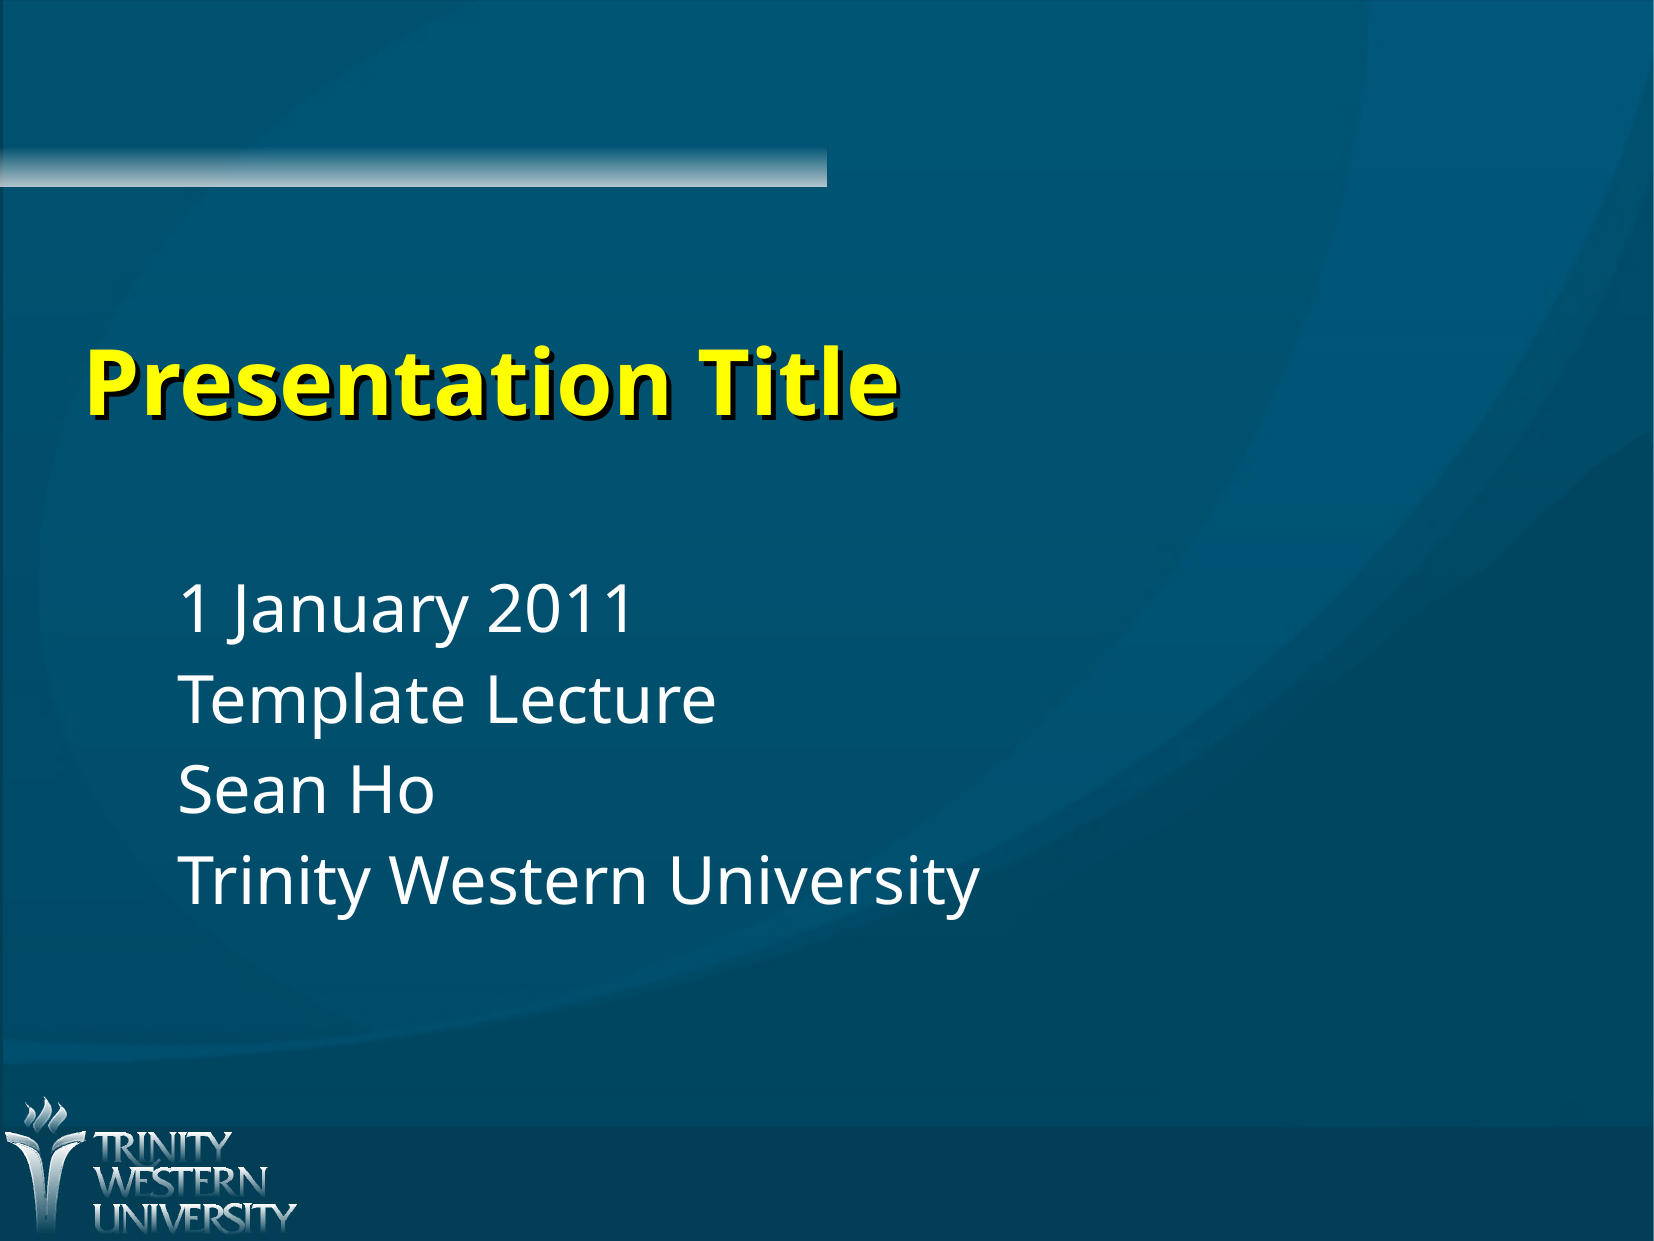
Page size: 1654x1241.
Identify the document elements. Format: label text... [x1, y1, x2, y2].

subtitle 1 January 2011 Template Lecture Sean Ho Trinity Western University [177, 561, 1300, 1109]
picture [38, 1227, 54, 1232]
title Presentation Title [82, 49, 1571, 443]
